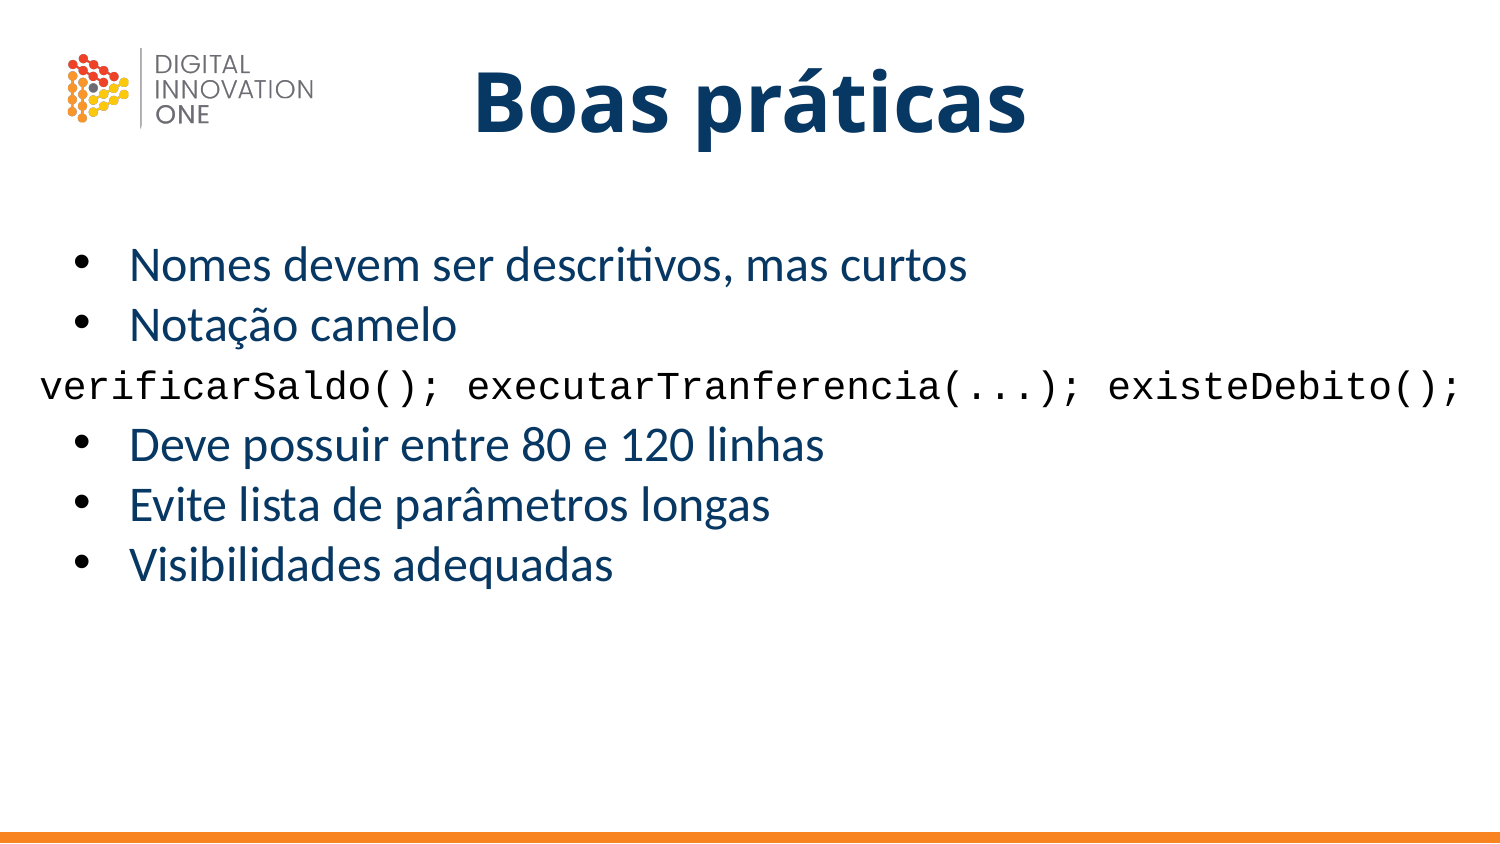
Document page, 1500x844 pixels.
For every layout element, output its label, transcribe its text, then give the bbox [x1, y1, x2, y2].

text_box Nomes devem ser descritivos, mas curtos Notação camelo Deve possuir entre 80 e 120 linhas Evite lista de parâmetros longas Visibilidades adequadas [58, 216, 1449, 352]
picture [51, 39, 330, 137]
subtitle Boas práticas [51, 50, 1449, 148]
text_box [0, 832, 1500, 843]
text_box verificarSaldo(); executarTranferencia(...); existeDebito(); [24, 352, 1500, 416]
text_box Nomes devem ser descritivos, mas curtos Notação camelo Deve possuir entre 80 e 120 linhas Evite lista de parâmetros longas Visibilidades adequadas [58, 416, 1449, 717]
